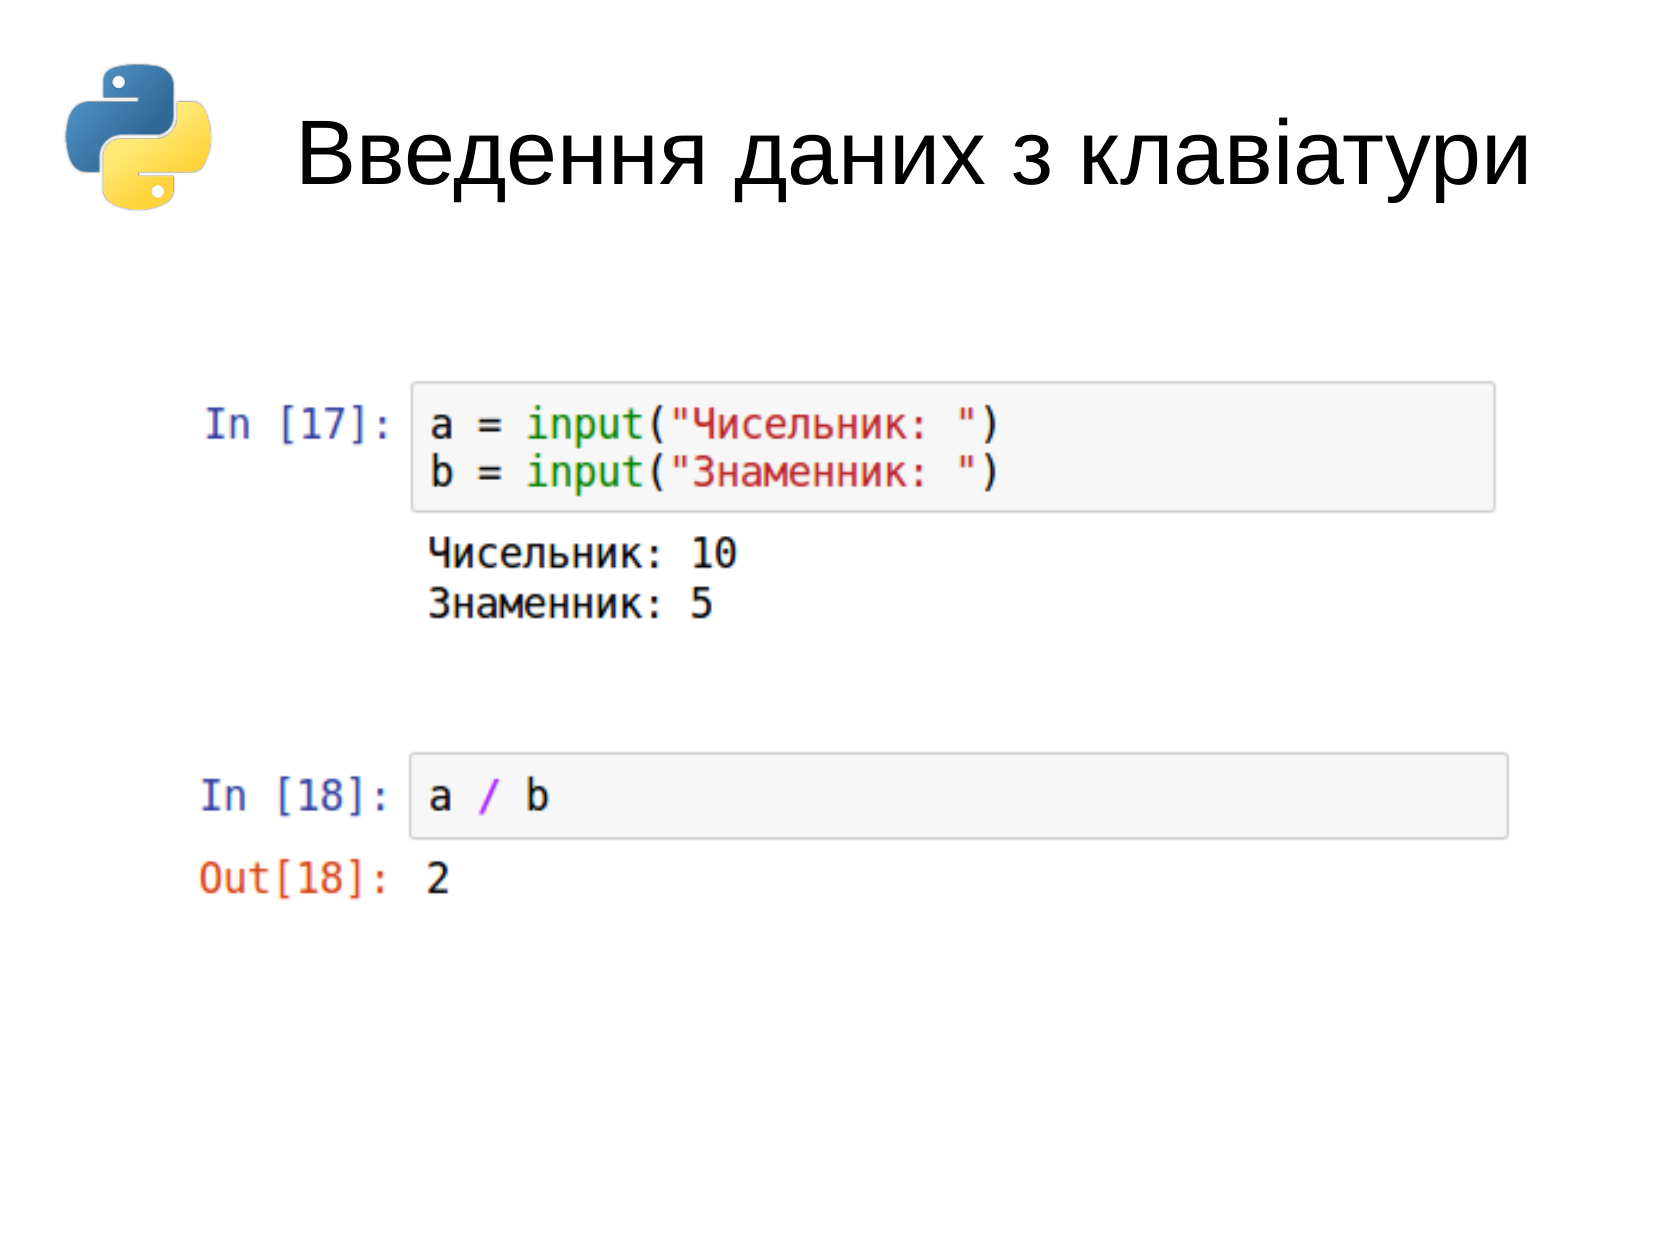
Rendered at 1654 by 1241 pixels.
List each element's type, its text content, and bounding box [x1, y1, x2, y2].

picture [180, 731, 1517, 940]
title Введення даних з клавіатури [270, 49, 1561, 257]
picture [180, 358, 1530, 646]
picture [33, 32, 244, 244]
